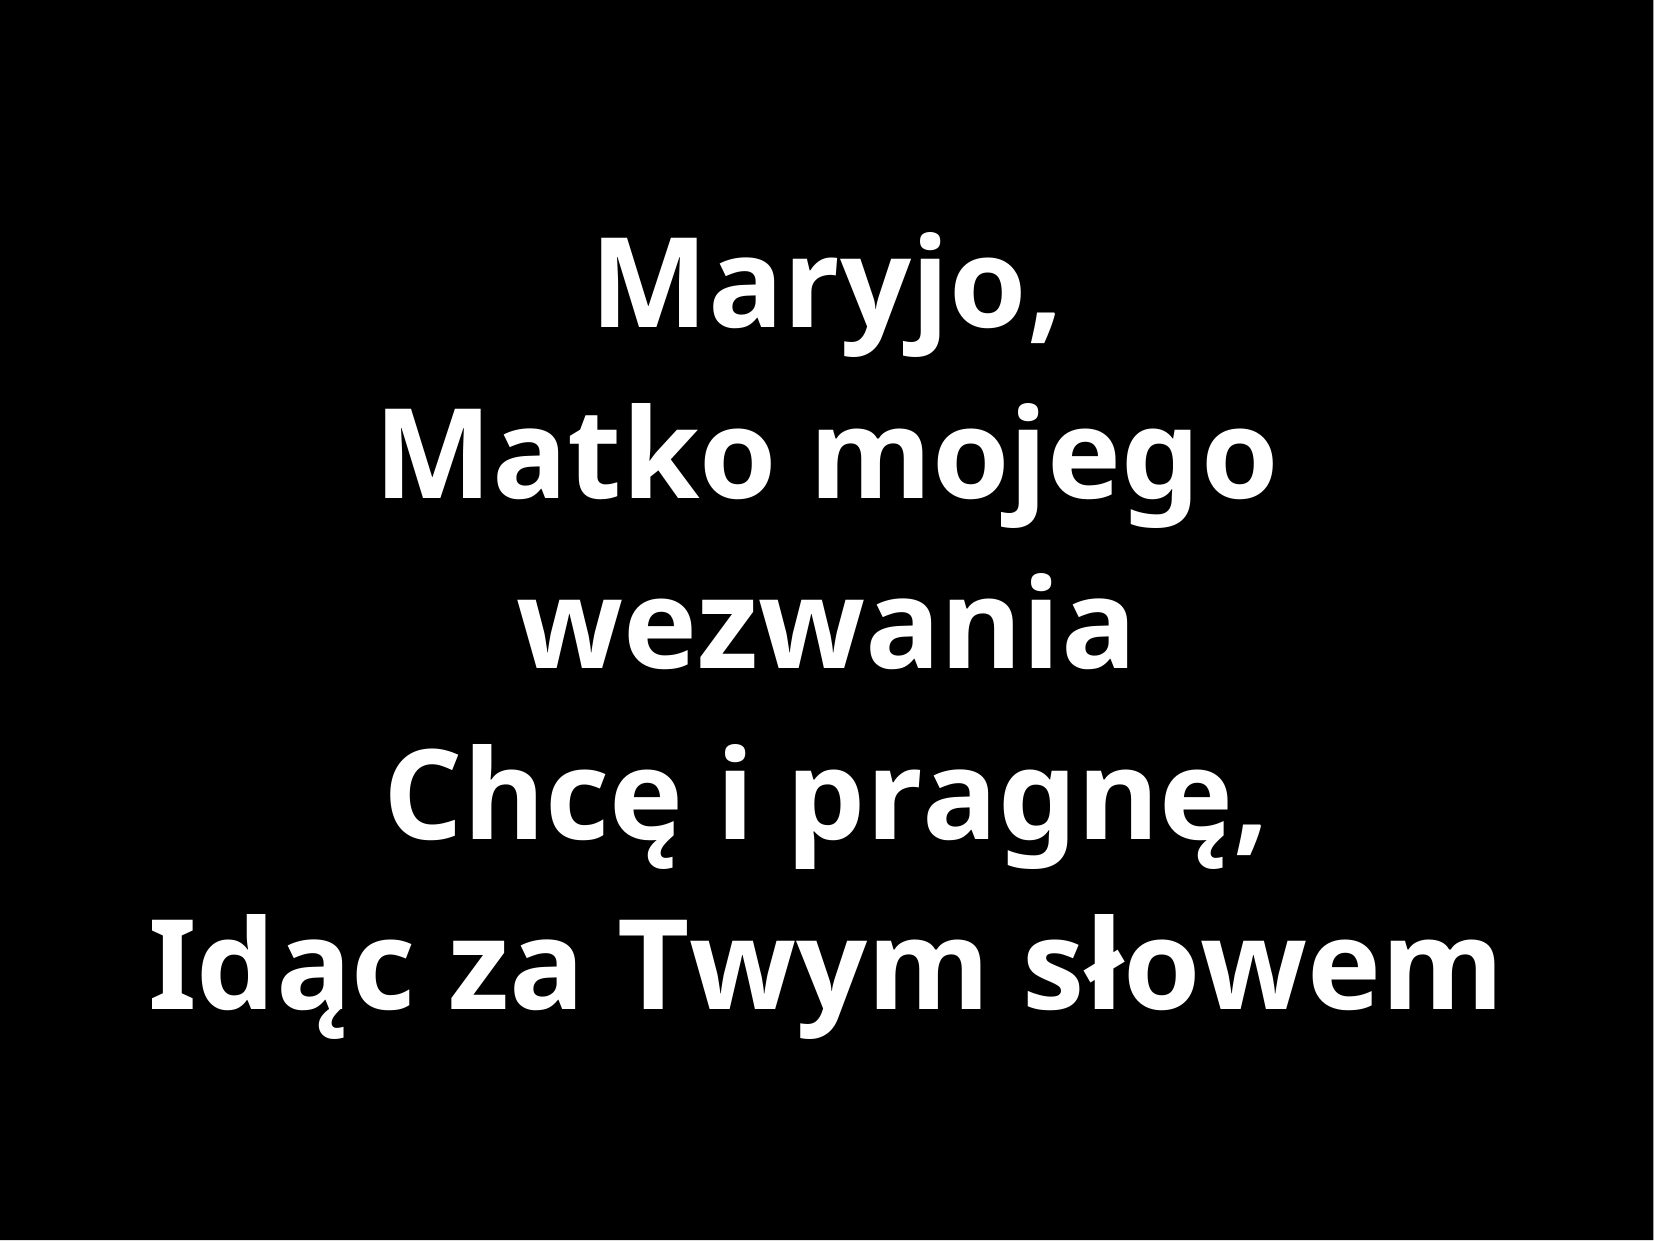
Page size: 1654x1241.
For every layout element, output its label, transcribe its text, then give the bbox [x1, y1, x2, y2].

title Maryjo, Matko mojego wezwania Chcę i pragnę, Idąc za Twym słowem [0, 0, 1654, 1241]
